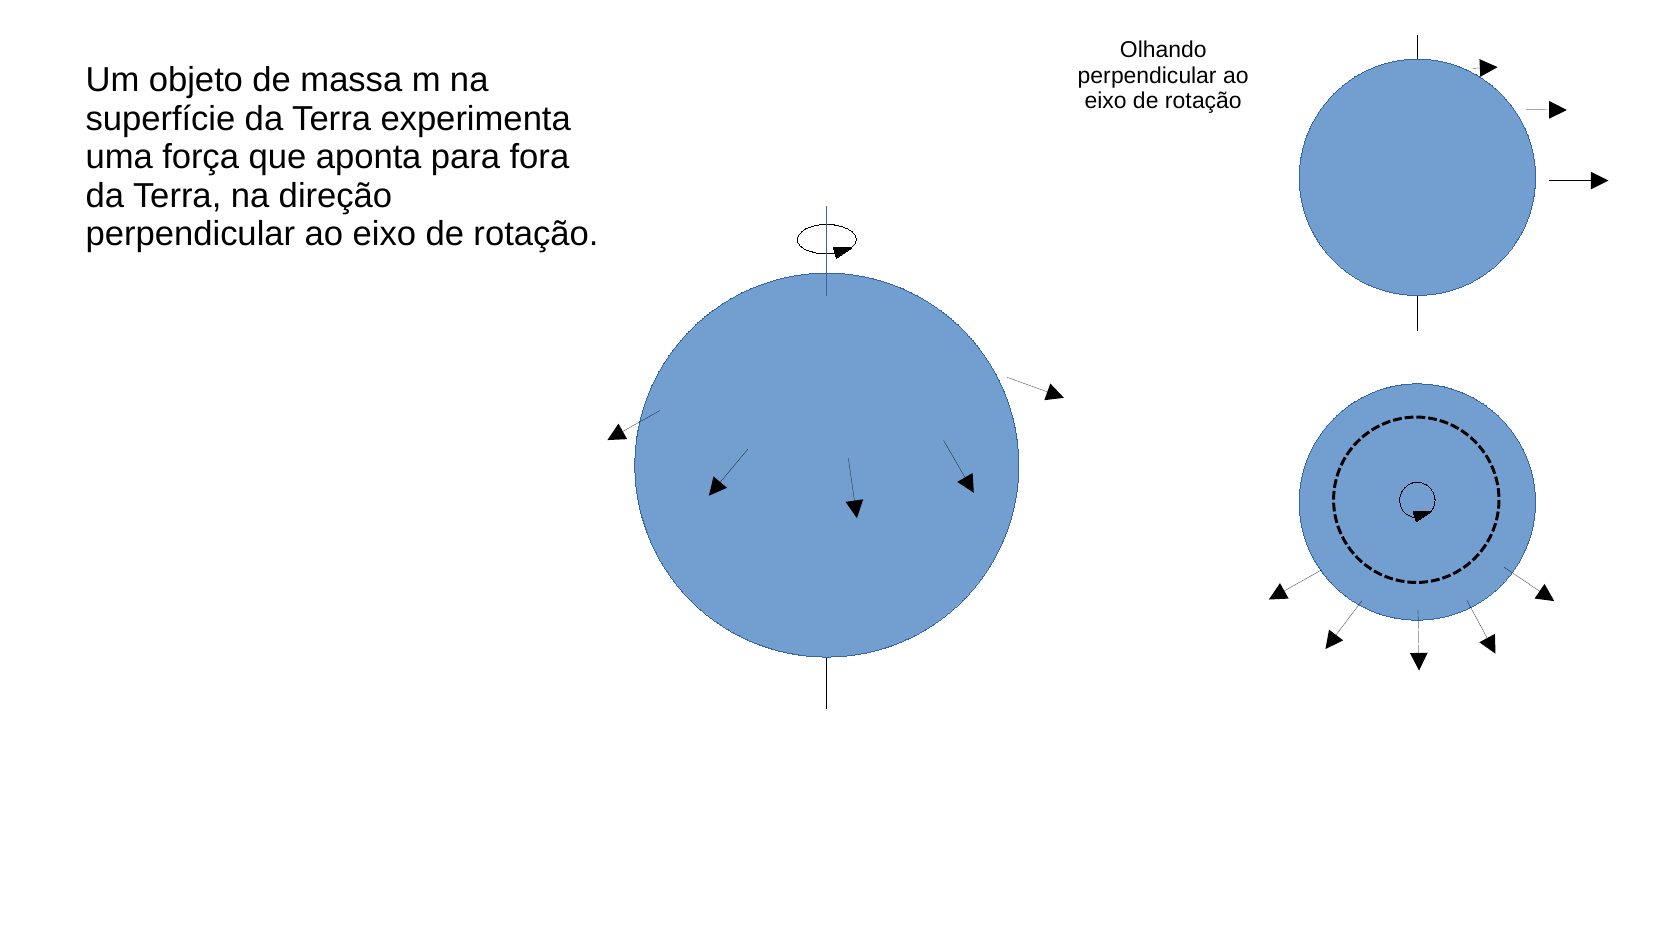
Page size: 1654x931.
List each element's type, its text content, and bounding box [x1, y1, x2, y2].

text_box [634, 273, 1024, 658]
text_box Olhando perpendicular ao eixo de rotação [1062, 29, 1300, 121]
text_box [833, 247, 852, 259]
text_box [1299, 383, 1536, 643]
text_box Um objeto de massa m na superfície da Terra experimenta uma força que aponta para fora da Terra, na direção perpendicular ao eixo de rotação. [70, 53, 621, 296]
text_box [1299, 47, 1566, 296]
